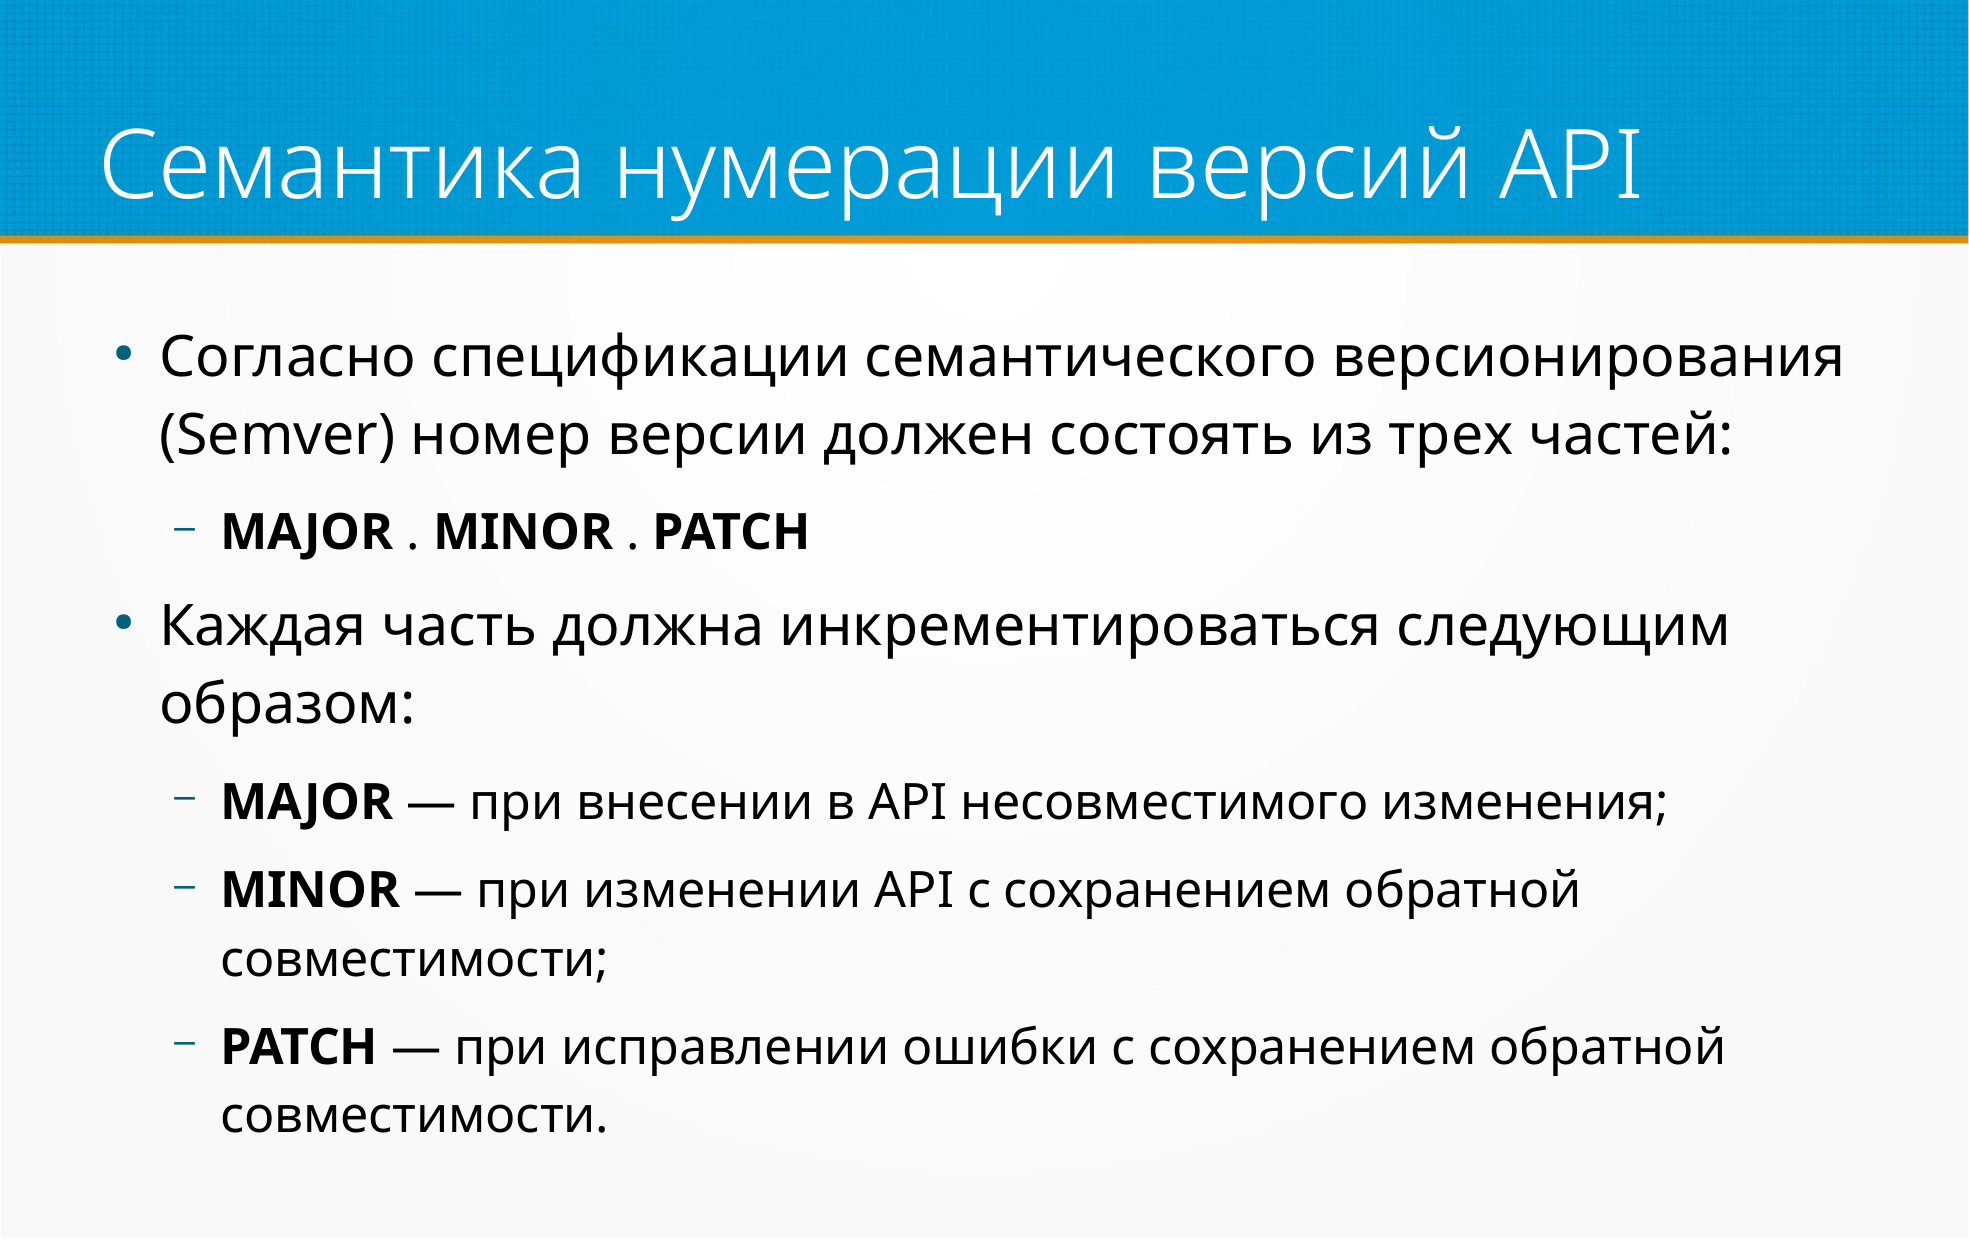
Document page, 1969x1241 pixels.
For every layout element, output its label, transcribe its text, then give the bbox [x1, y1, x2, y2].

list Согласно спецификации семантического версионирования (Semver) номер версии должен состоять из трех частей: MAJOR . MINOR . PATCH Каждая часть должна инкрементироваться следующим образом: MAJOR — при внесении в API несовместимого изменения; MINOR — при изменении API с сохранением обратной совместимости; PATCH — при исправлении ошибки с сохранением обратной совместимости. [98, 315, 1867, 1217]
title Семантика нумерации версий API [98, 19, 1870, 227]
picture [0, 233, 1969, 1241]
